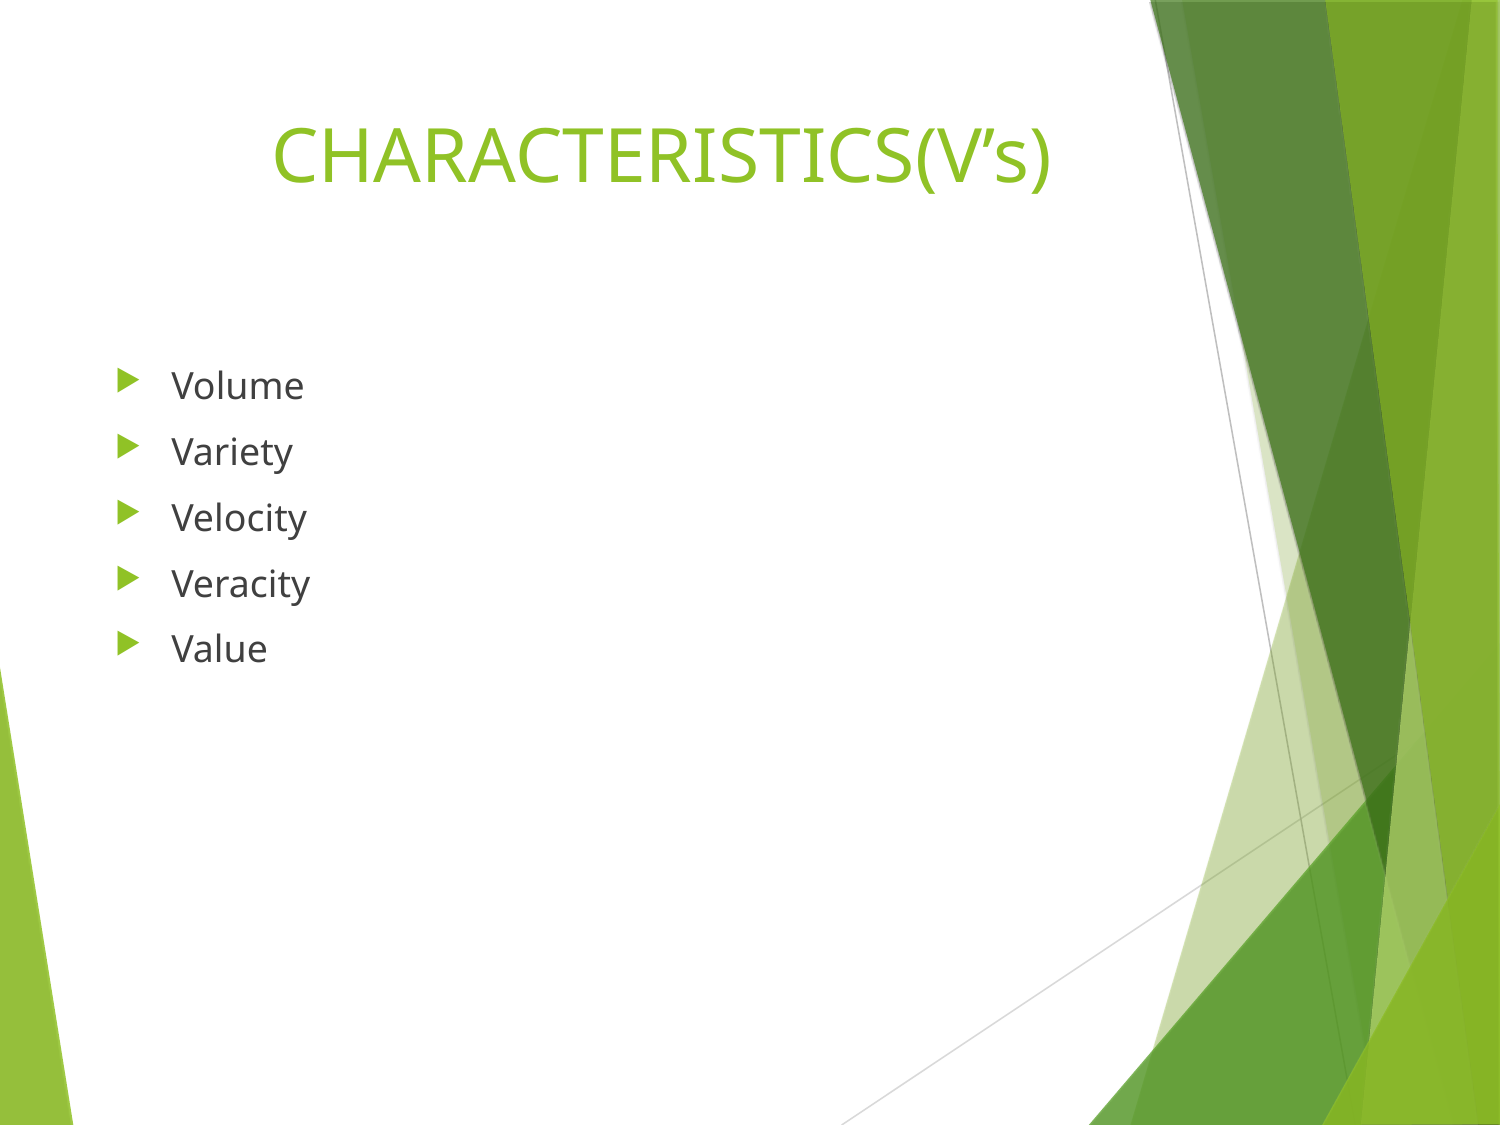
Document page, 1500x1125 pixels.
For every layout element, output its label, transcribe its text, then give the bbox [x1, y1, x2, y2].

title CHARACTERISTICS(V’s) [99, 99, 1142, 317]
list Volume Variety Velocity Veracity Value [99, 354, 1142, 992]
